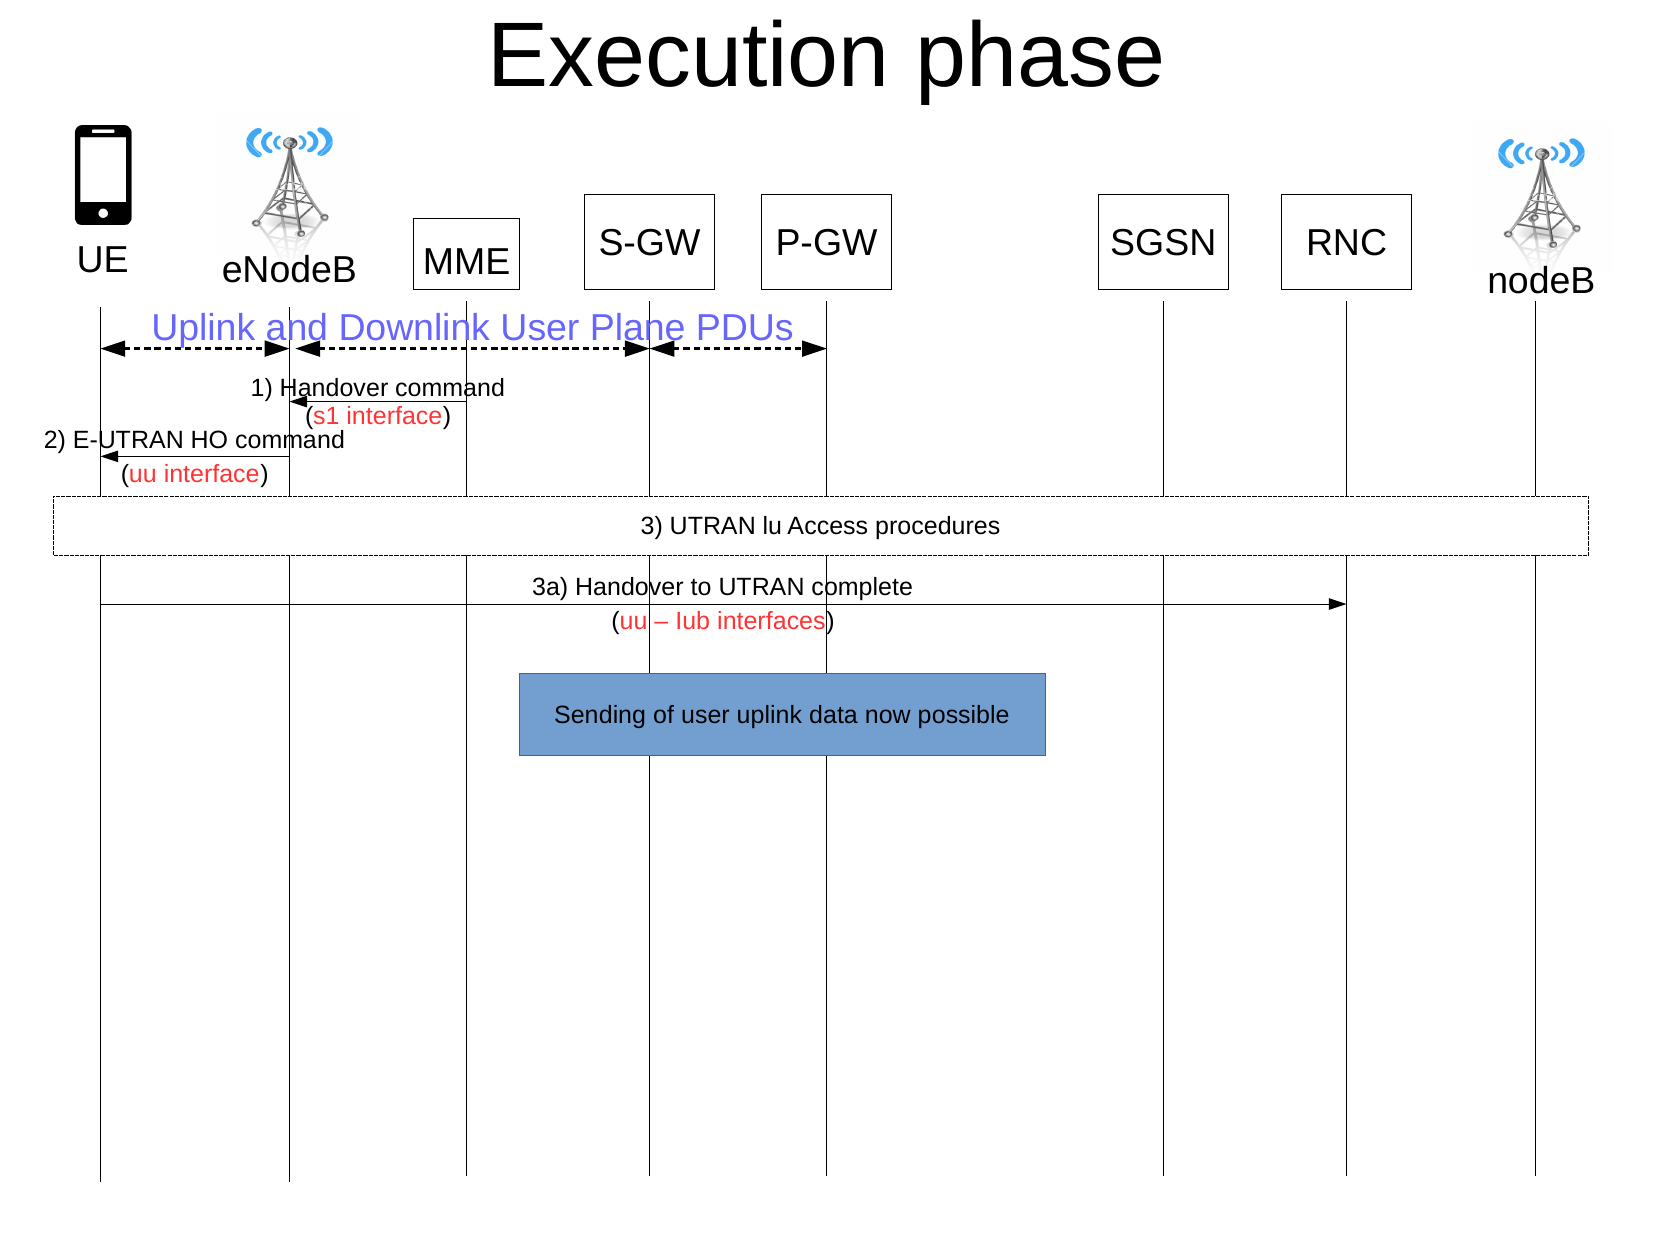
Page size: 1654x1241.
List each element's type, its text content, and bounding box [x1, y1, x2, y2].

title Execution phase [82, 2, 1571, 106]
text_box S-GW [584, 194, 715, 290]
picture [1470, 122, 1613, 272]
text_box P-GW [761, 194, 892, 290]
text_box RNC [1281, 194, 1412, 290]
picture [53, 125, 153, 225]
text_box SGSN [1098, 194, 1229, 290]
text_box 3) UTRAN lu Access procedures [53, 496, 1589, 556]
picture [218, 111, 361, 261]
text_box MME [413, 218, 520, 290]
text_box Sending of user uplink data now possible [519, 673, 1046, 756]
